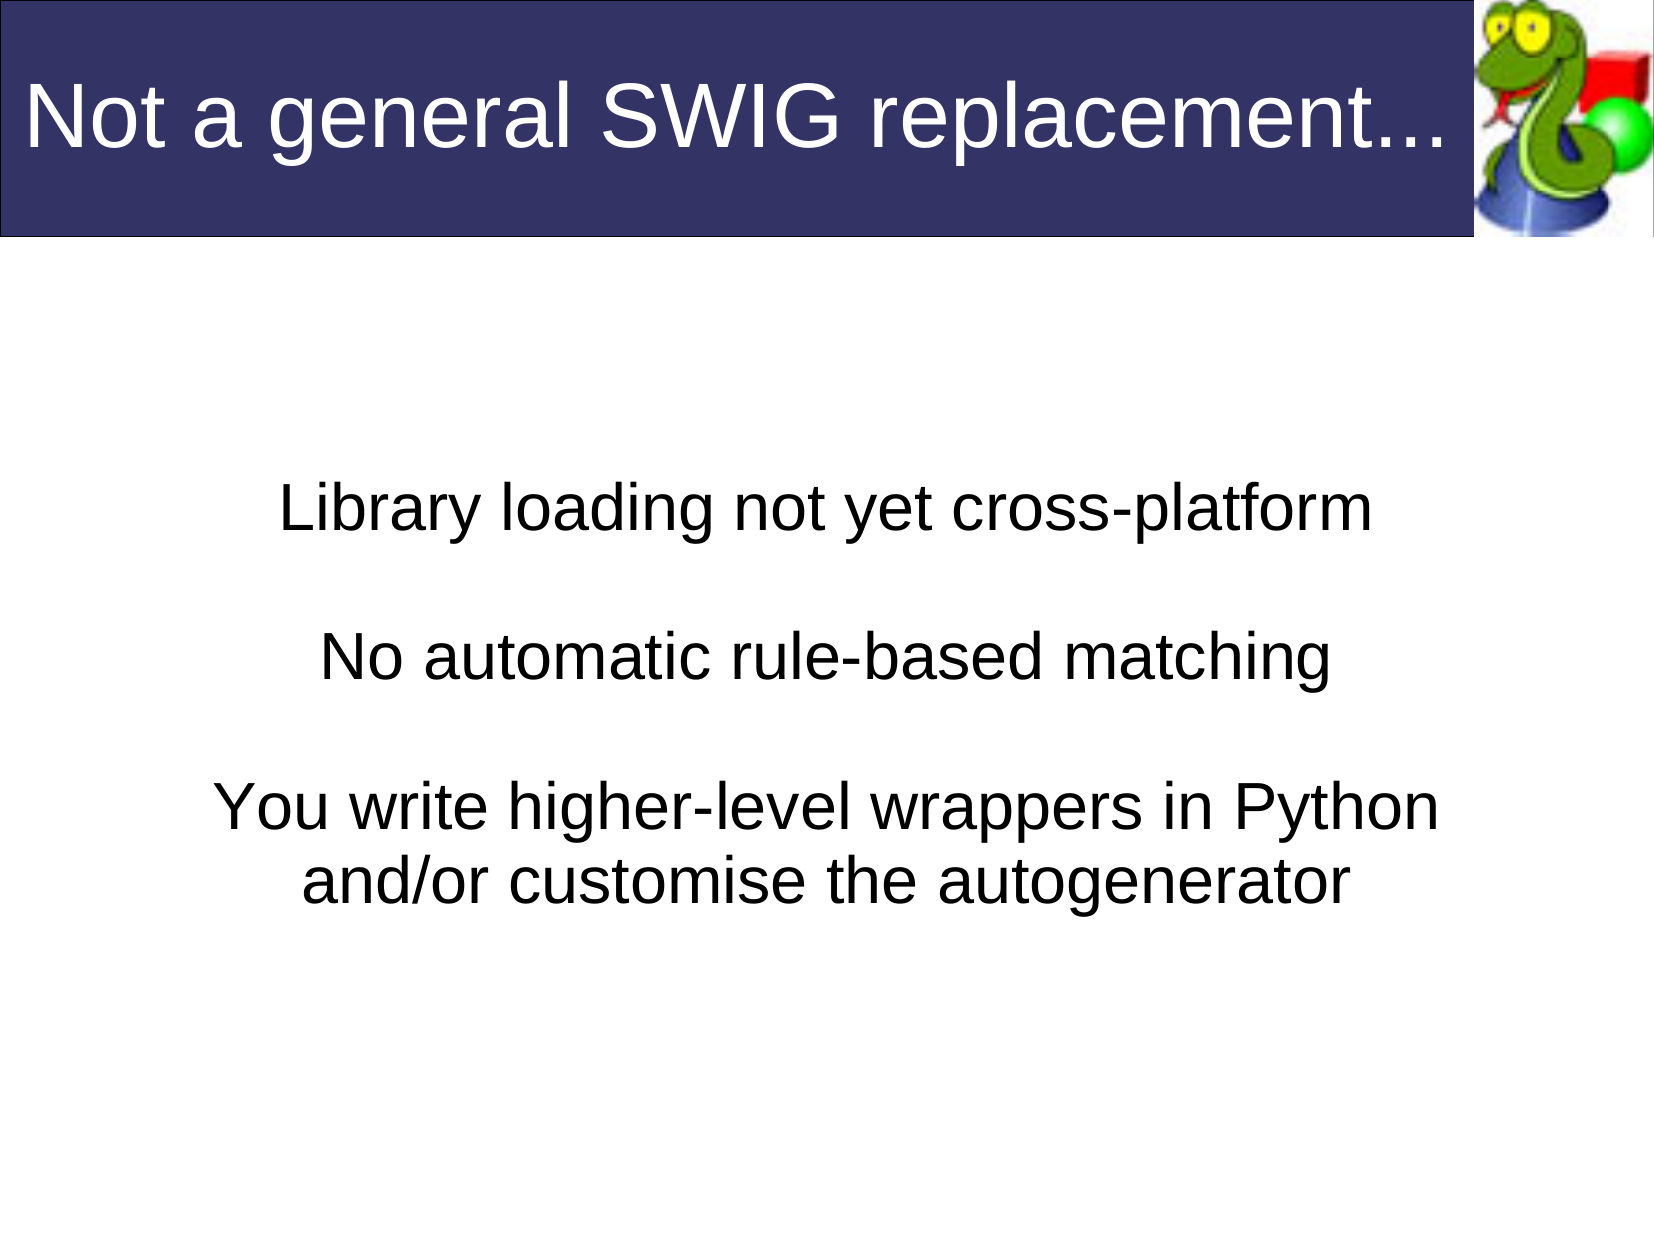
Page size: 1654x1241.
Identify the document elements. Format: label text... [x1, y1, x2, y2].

subtitle Library loading not yet cross-platform No automatic rule-based matching You write higher-level wrappers in Python and/or customise the autogenerator [88, 450, 1565, 938]
title Not a general SWIG replacement... [23, 19, 1477, 212]
picture [1474, 0, 1654, 237]
